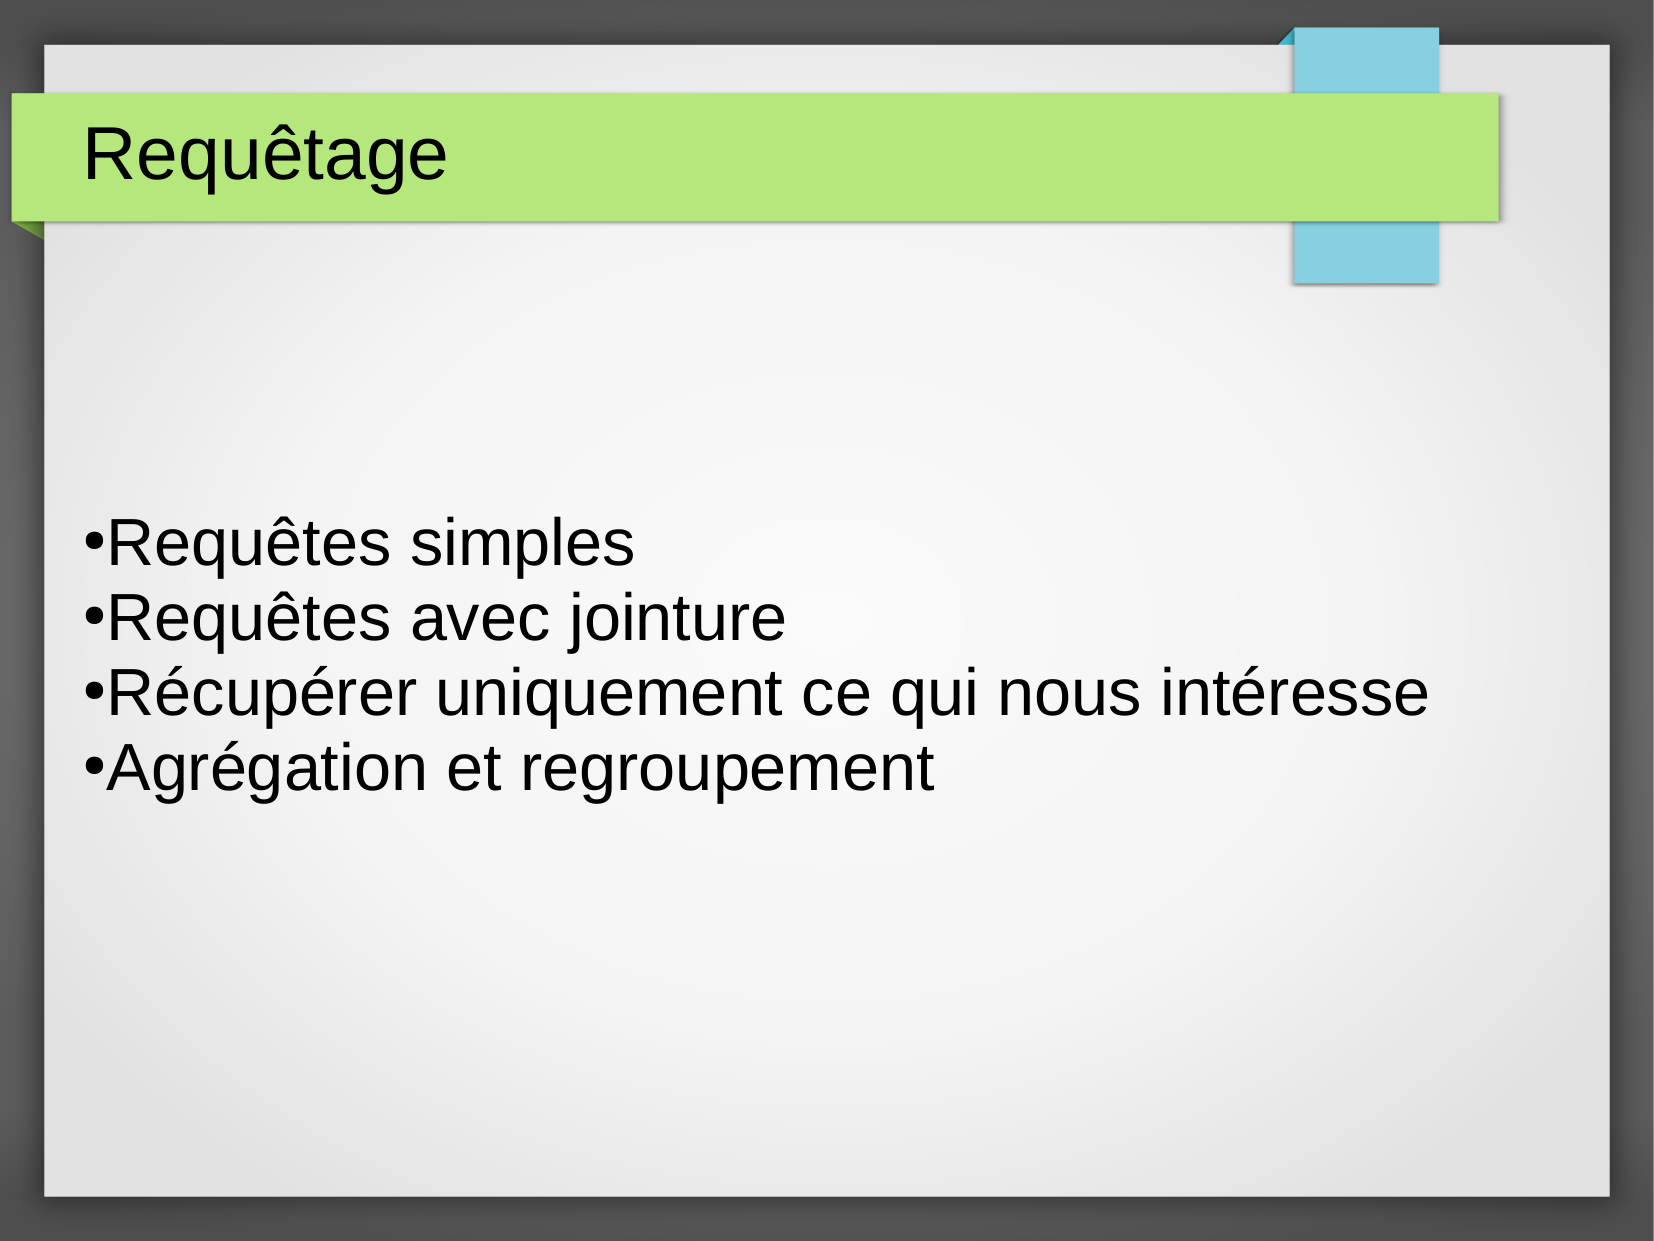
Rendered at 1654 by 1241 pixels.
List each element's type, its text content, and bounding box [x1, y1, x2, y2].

title Requêtage [82, 94, 1264, 213]
subtitle Requêtes simples Requêtes avec jointure Récupérer uniquement ce qui nous intéresse Agrégation et regroupement [82, 295, 1571, 1015]
picture [0, 0, 1654, 1241]
